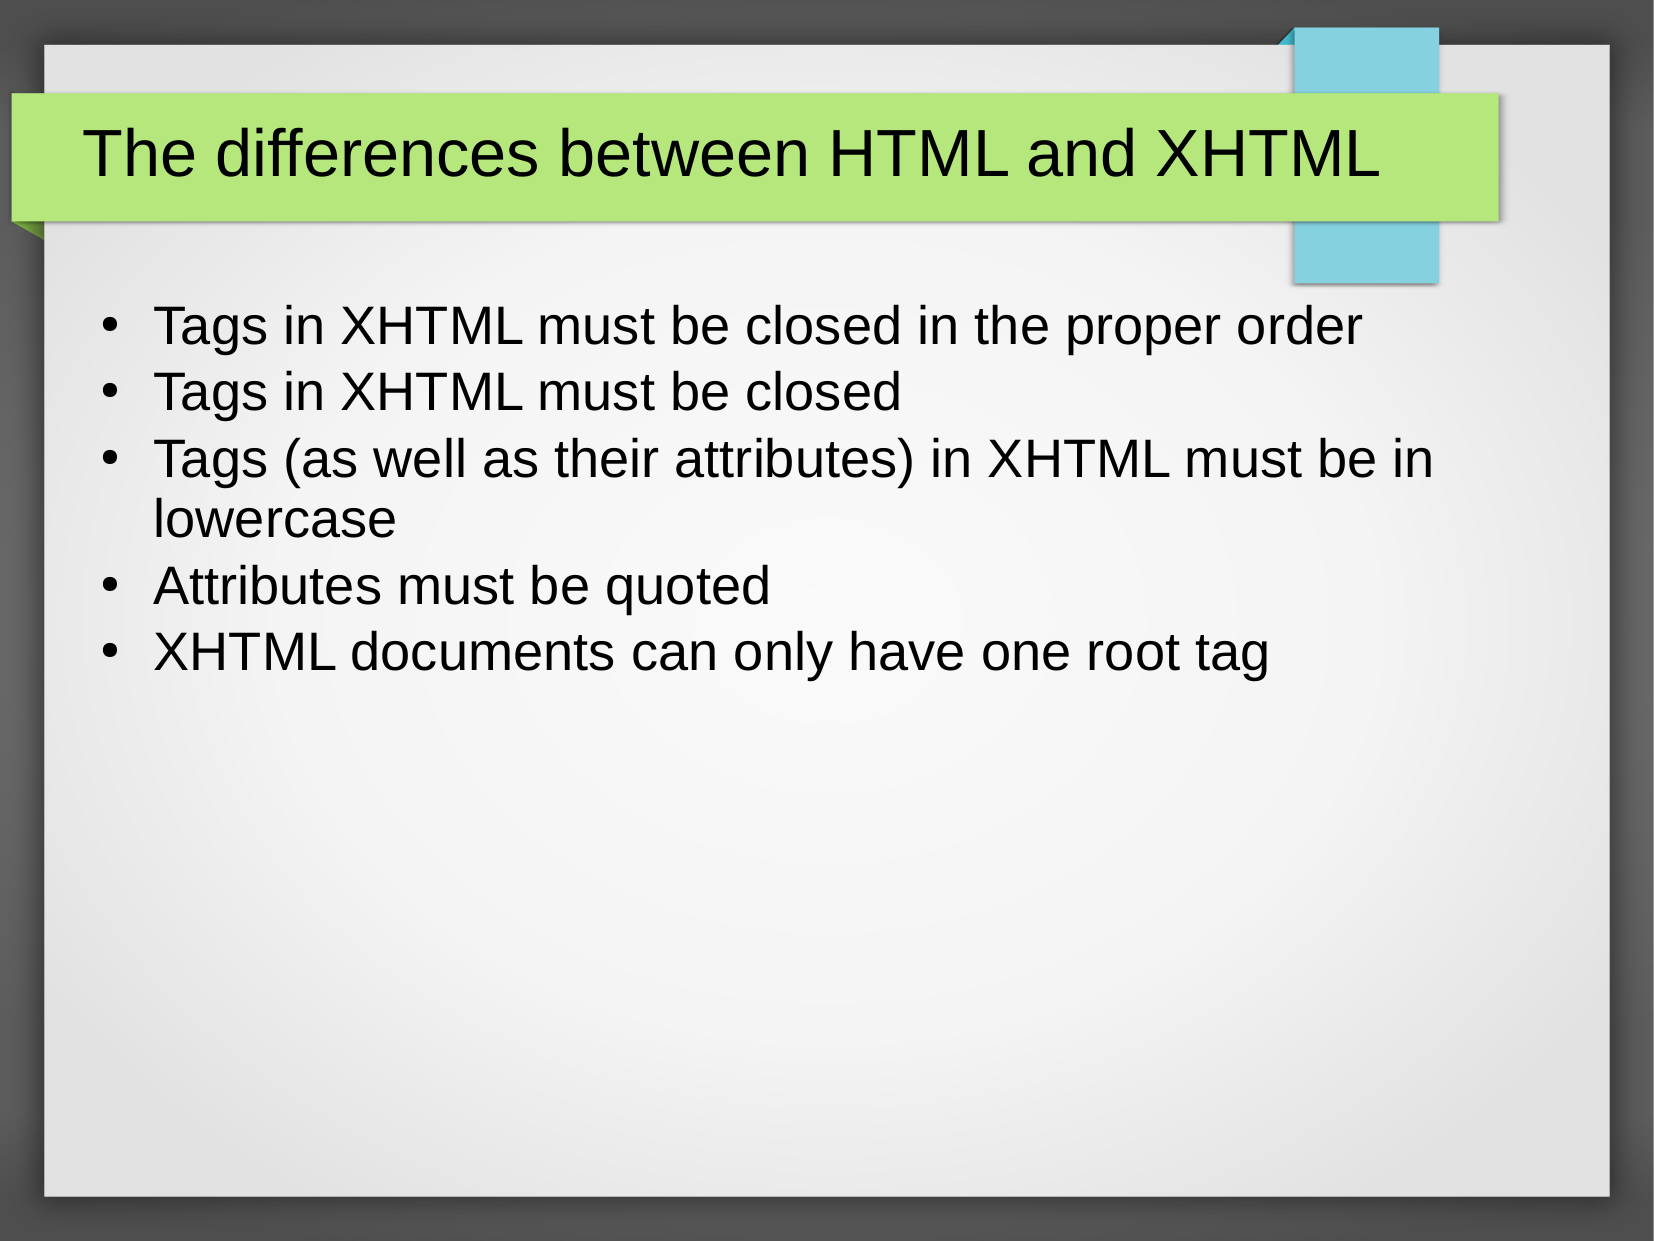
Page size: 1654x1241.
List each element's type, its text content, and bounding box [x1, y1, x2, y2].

picture [0, 0, 1654, 1241]
title The differences between HTML and XHTML [82, 94, 1430, 213]
list Tags in XHTML must be closed in the proper order Tags in XHTML must be closed Tags (as well as their attributes) in XHTML must be in lowercase Attributes must be quoted XHTML documents can only have one root tag [82, 295, 1571, 1015]
